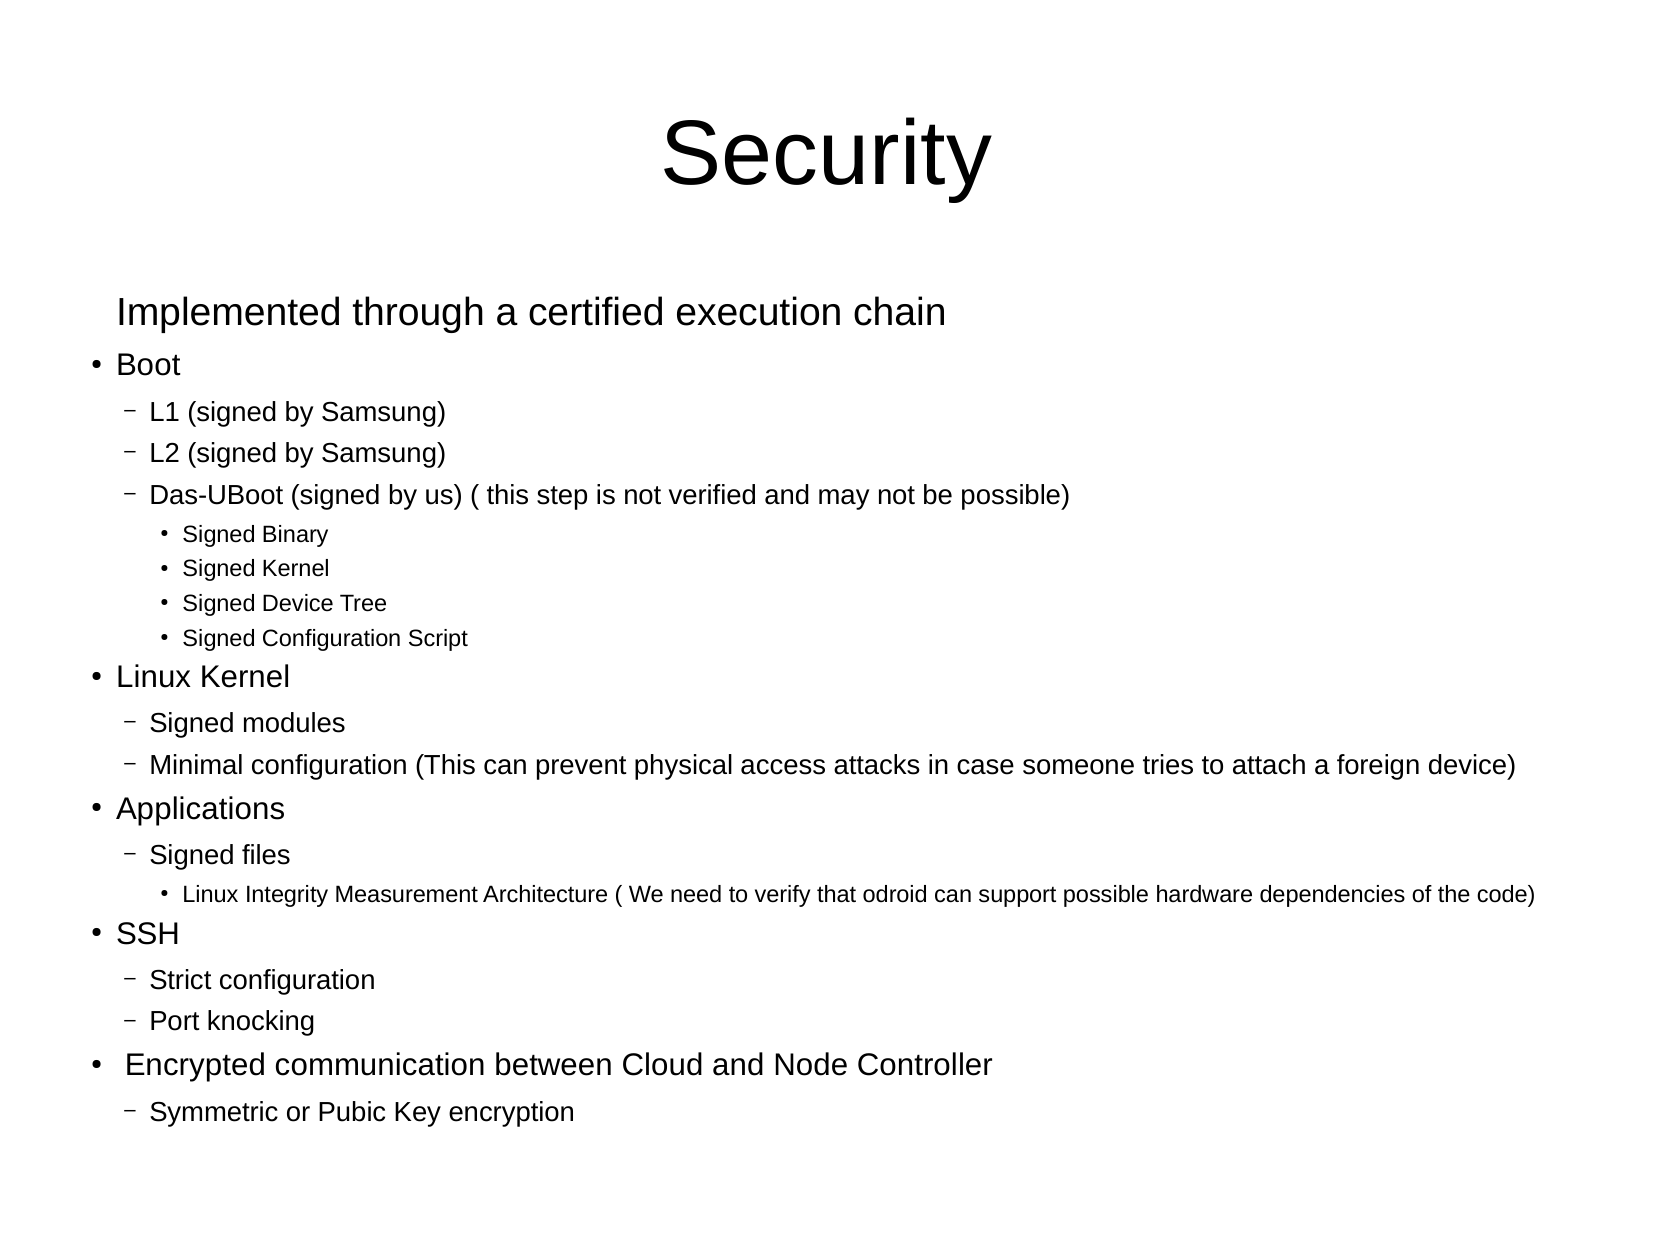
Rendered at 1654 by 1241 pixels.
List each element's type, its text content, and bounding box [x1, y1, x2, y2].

title Security [82, 49, 1571, 257]
list Implemented through a certified execution chain Boot L1 (signed by Samsung) L2 (signed by Samsung) Das-UBoot (signed by us) ( this step is not verified and may not be possible) Signed Binary Signed Kernel Signed Device Tree Signed Configuration Script Linux Kernel Signed modules Minimal configuration (This can prevent physical access attacks in case someone tries to attach a foreign device) Applications Signed files Linux Integrity Measurement Architecture ( We need to verify that odroid can support possible hardware dependencies of the code) SSH Strict configuration Port knocking Encrypted communication between Cloud and Node Controller Symmetric or Pubic Key encryption [82, 290, 1538, 1171]
